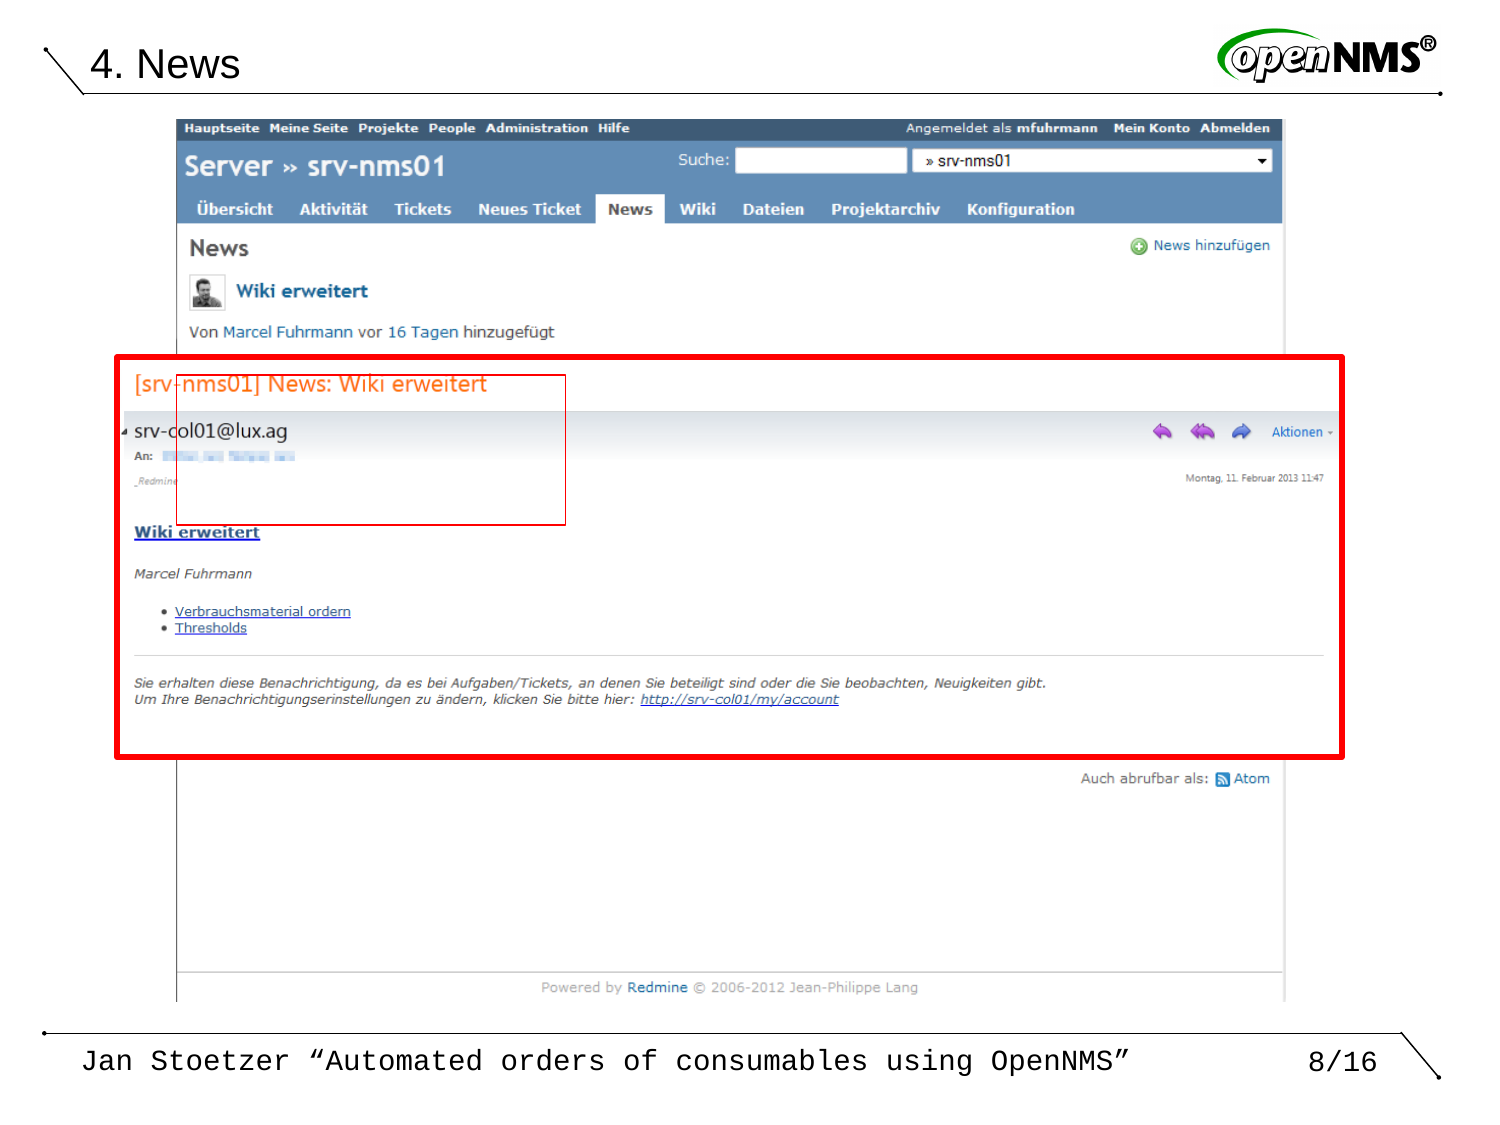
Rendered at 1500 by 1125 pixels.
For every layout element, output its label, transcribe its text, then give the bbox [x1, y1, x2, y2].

picture [1213, 24, 1441, 87]
picture [176, 119, 1286, 354]
picture [120, 360, 1339, 755]
title 4. News [90, 29, 691, 94]
picture [176, 760, 1286, 1002]
